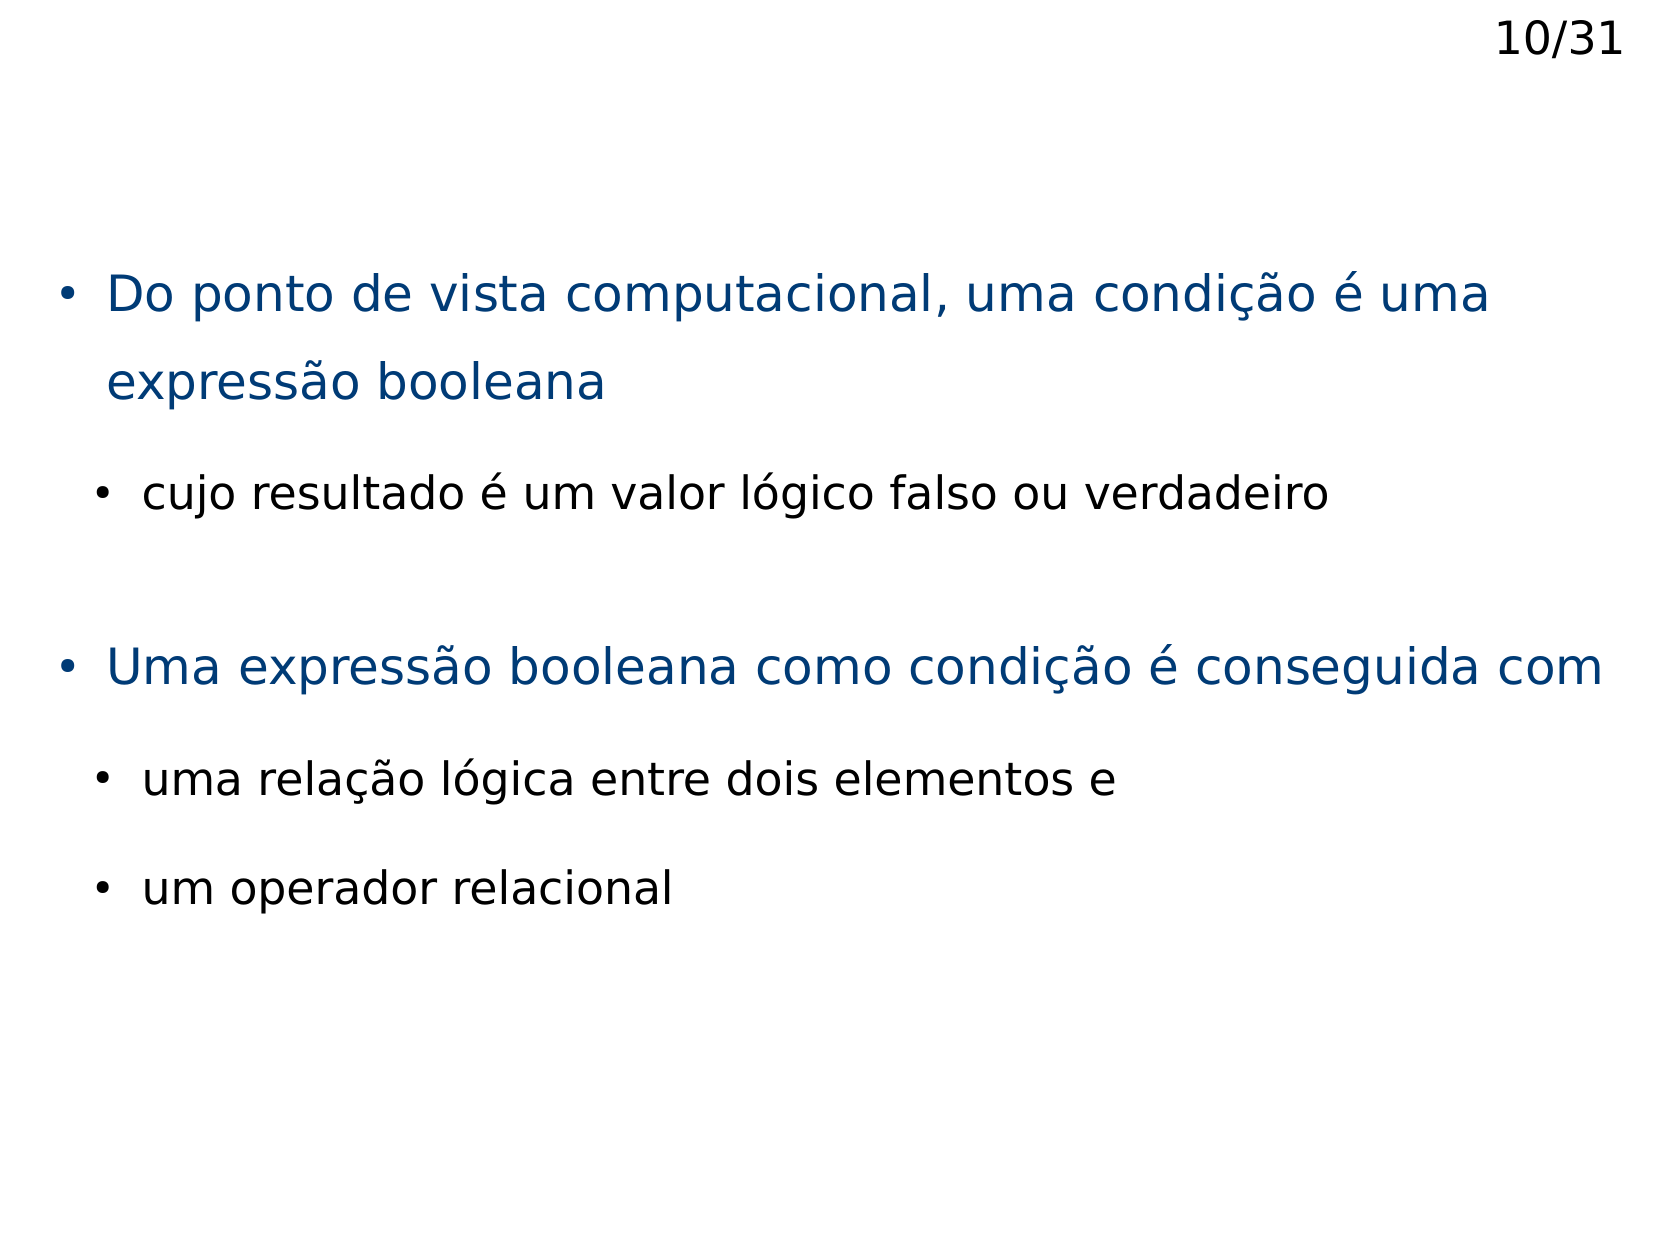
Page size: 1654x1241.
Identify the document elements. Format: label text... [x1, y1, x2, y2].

list Do ponto de vista computacional, uma condição é uma expressão booleana cujo resultado é um valor lógico falso ou verdadeiro Uma expressão booleana como condição é conseguida com uma relação lógica entre dois elementos e um operador relacional [59, 206, 1625, 1211]
